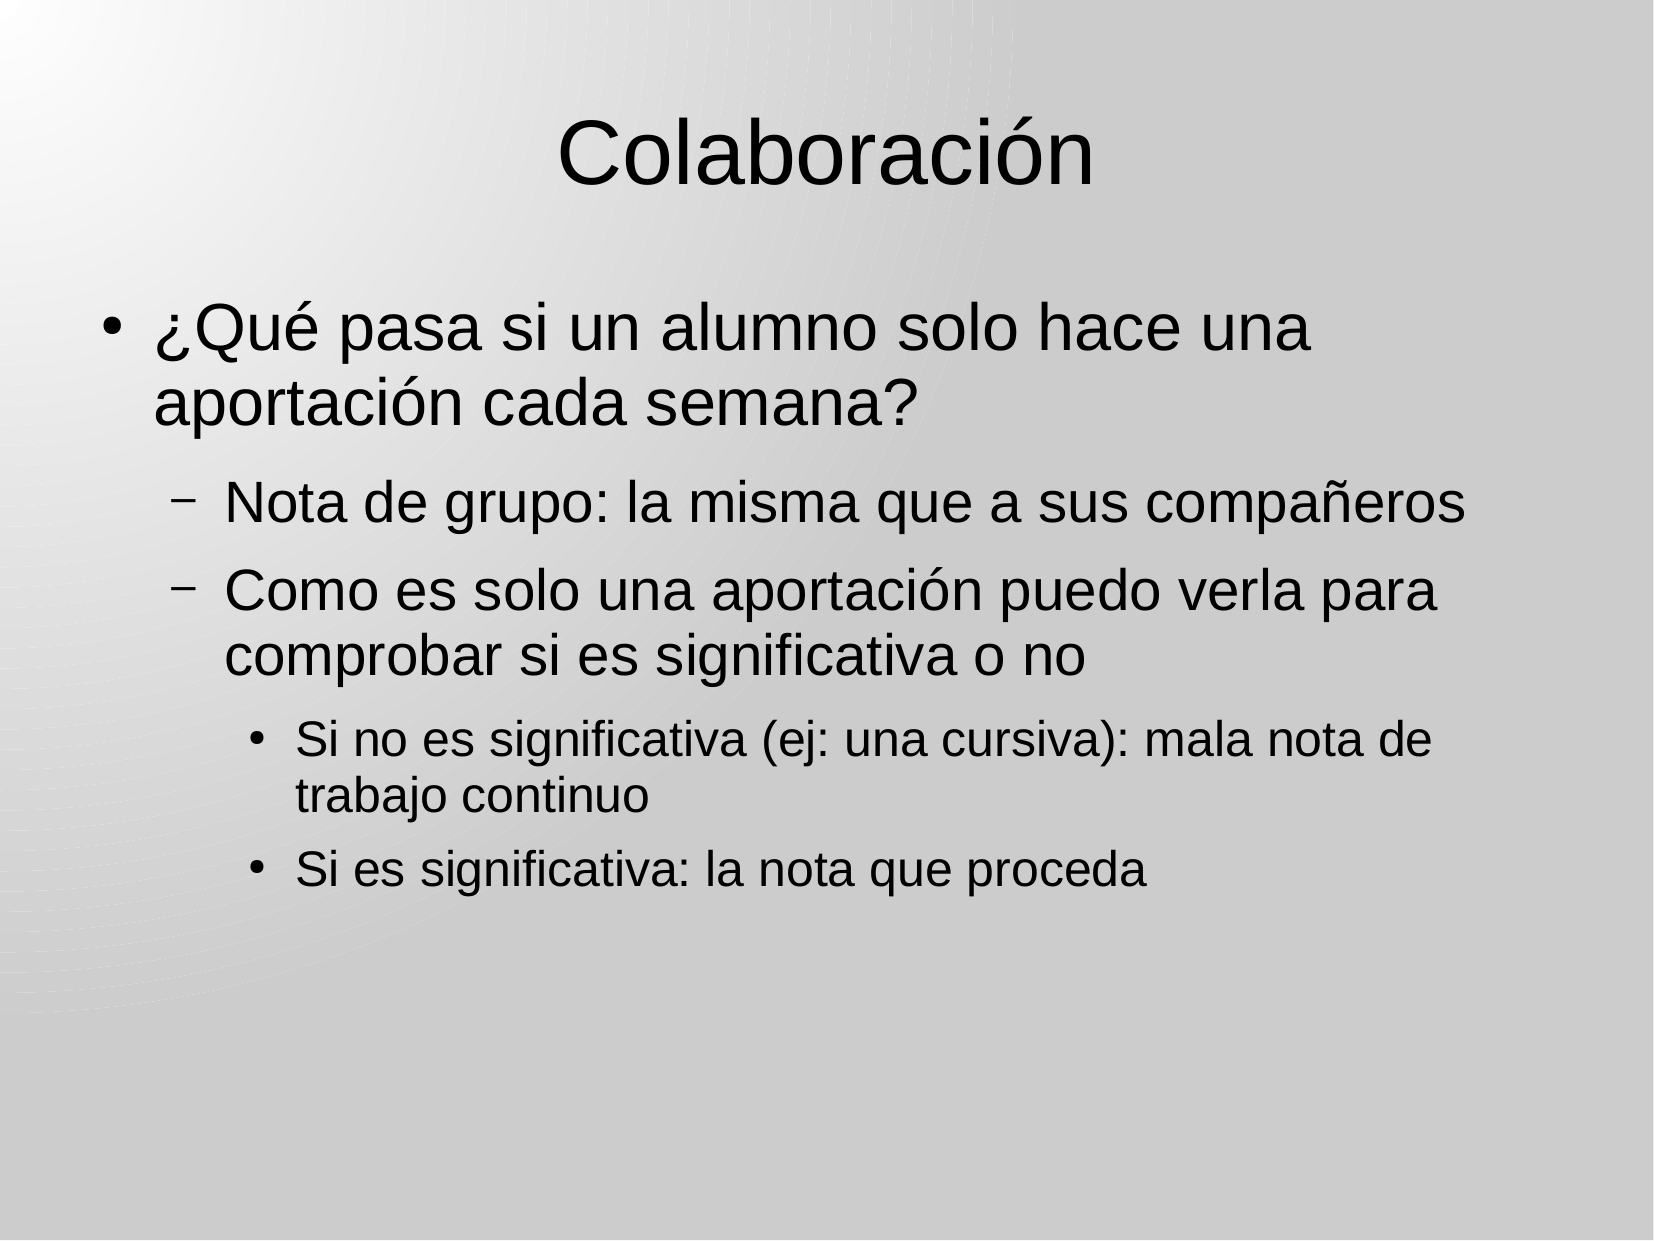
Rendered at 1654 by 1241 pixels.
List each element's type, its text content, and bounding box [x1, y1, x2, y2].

list ¿Qué pasa si un alumno solo hace una aportación cada semana? Nota de grupo: la misma que a sus compañeros Como es solo una aportación puedo verla para comprobar si es significativa o no Si no es significativa (ej: una cursiva): mala nota de trabajo continuo Si es significativa: la nota que proceda [82, 290, 1538, 1109]
title Colaboración [82, 49, 1571, 257]
